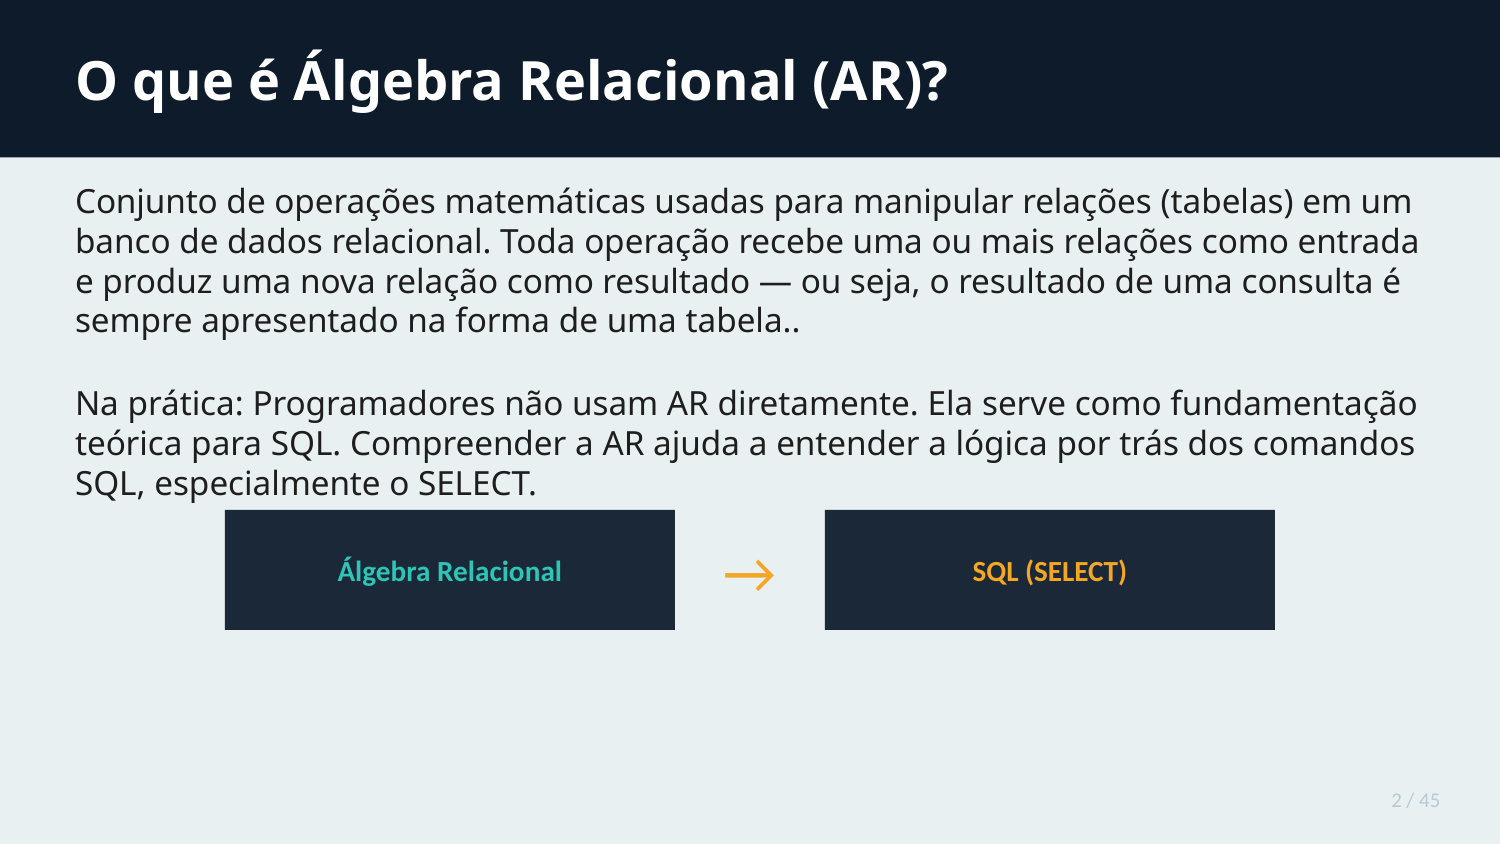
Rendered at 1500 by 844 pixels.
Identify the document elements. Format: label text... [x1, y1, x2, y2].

text_box Conjunto de operações matemáticas usadas para manipular relações (tabelas) em um banco de dados relacional. Toda operação recebe uma ou mais relações como entrada e produz uma nova relação como resultado — ou seja, o resultado de uma consulta é sempre apresentado na forma de uma tabela.. [74, 179, 1425, 315]
text_box Álgebra Relacional [224, 509, 674, 630]
text_box Na prática: Programadores não usam AR diretamente. Ela serve como fundamentação teórica para SQL. Compreender a AR ajuda a entender a lógica por trás dos comandos SQL, especialmente o SELECT. [74, 381, 1425, 502]
text_box 2 / 45 [1274, 772, 1455, 825]
text_box SQL (SELECT) [824, 509, 1275, 630]
text_box O que é Álgebra Relacional (AR)? [74, 22, 1425, 135]
text_box [0, 0, 1500, 158]
text_box → [674, 509, 824, 630]
